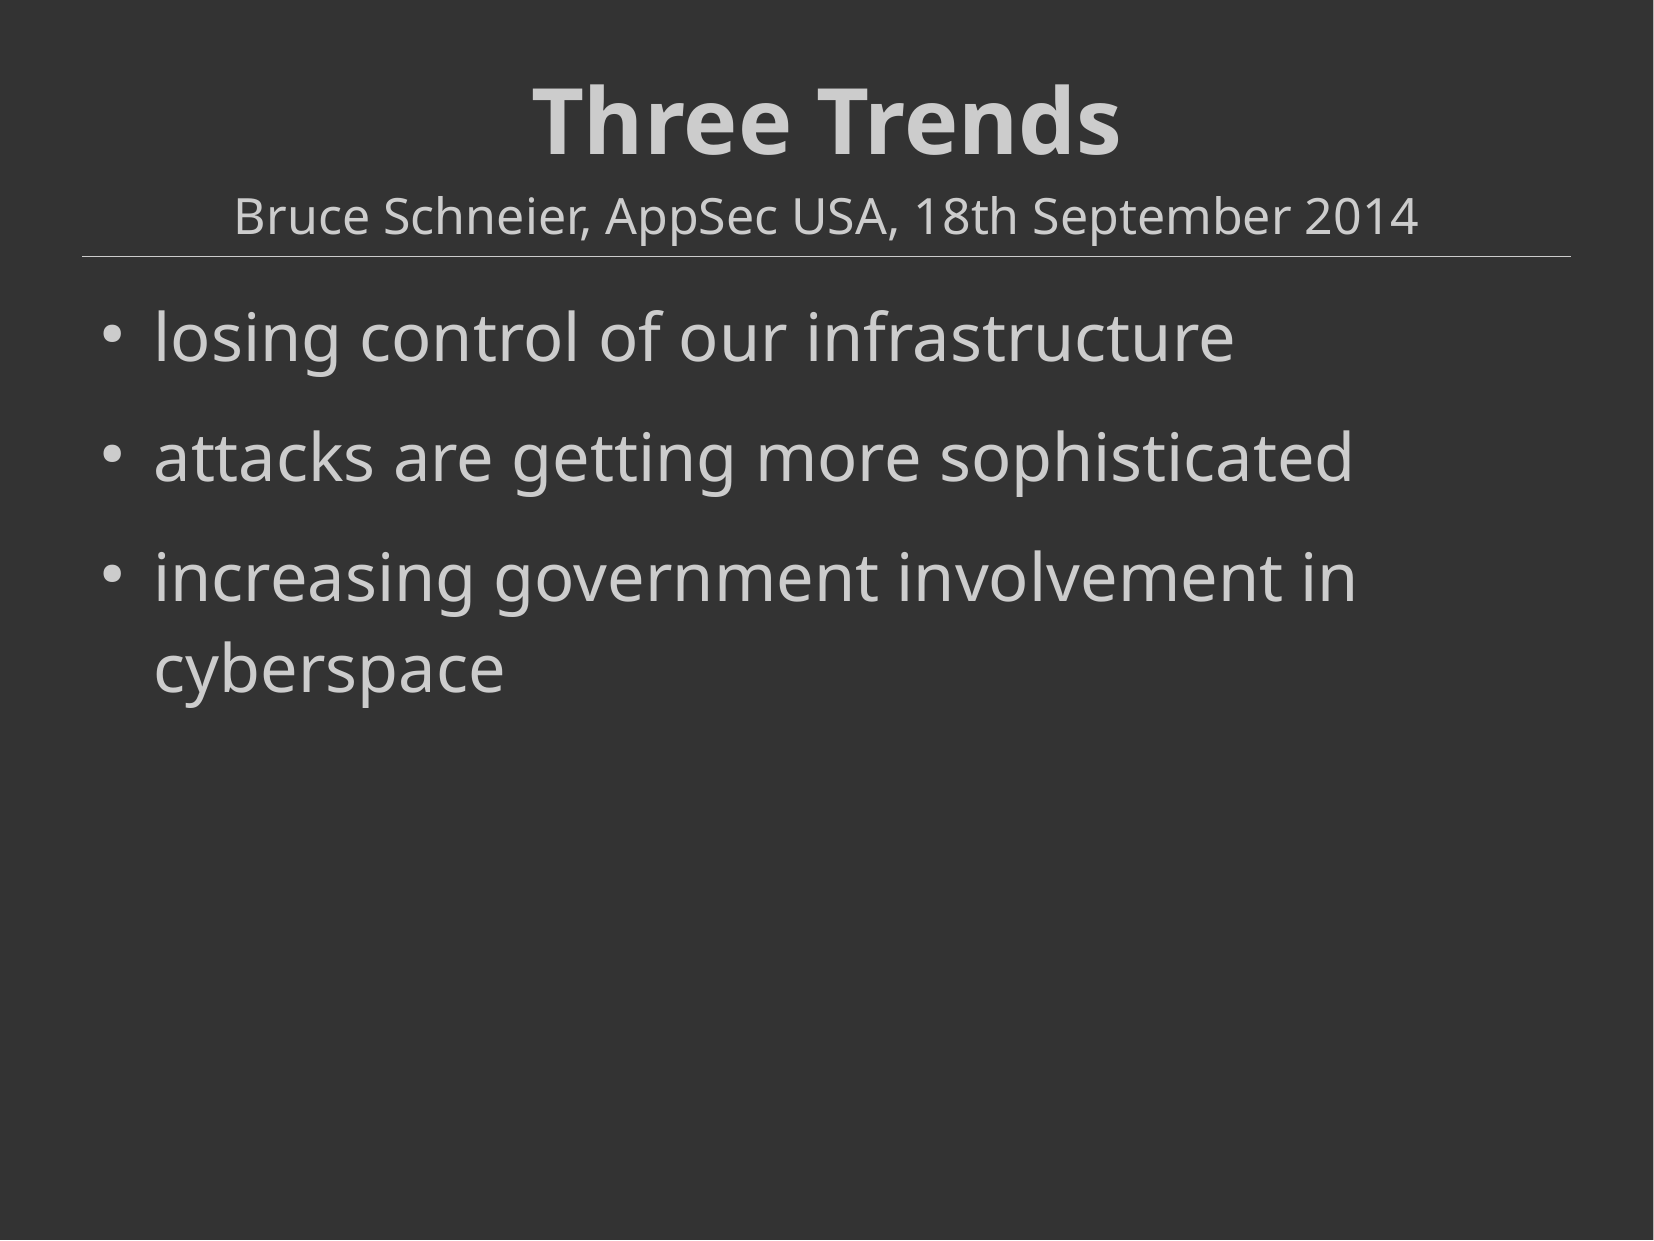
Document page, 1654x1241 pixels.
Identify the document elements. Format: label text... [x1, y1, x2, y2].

list losing control of our infrastructure attacks are getting more sophisticated increasing government involvement in cyberspace [82, 290, 1571, 1010]
title Three Trends Bruce Schneier, AppSec USA, 18th September 2014 [82, 49, 1571, 257]
